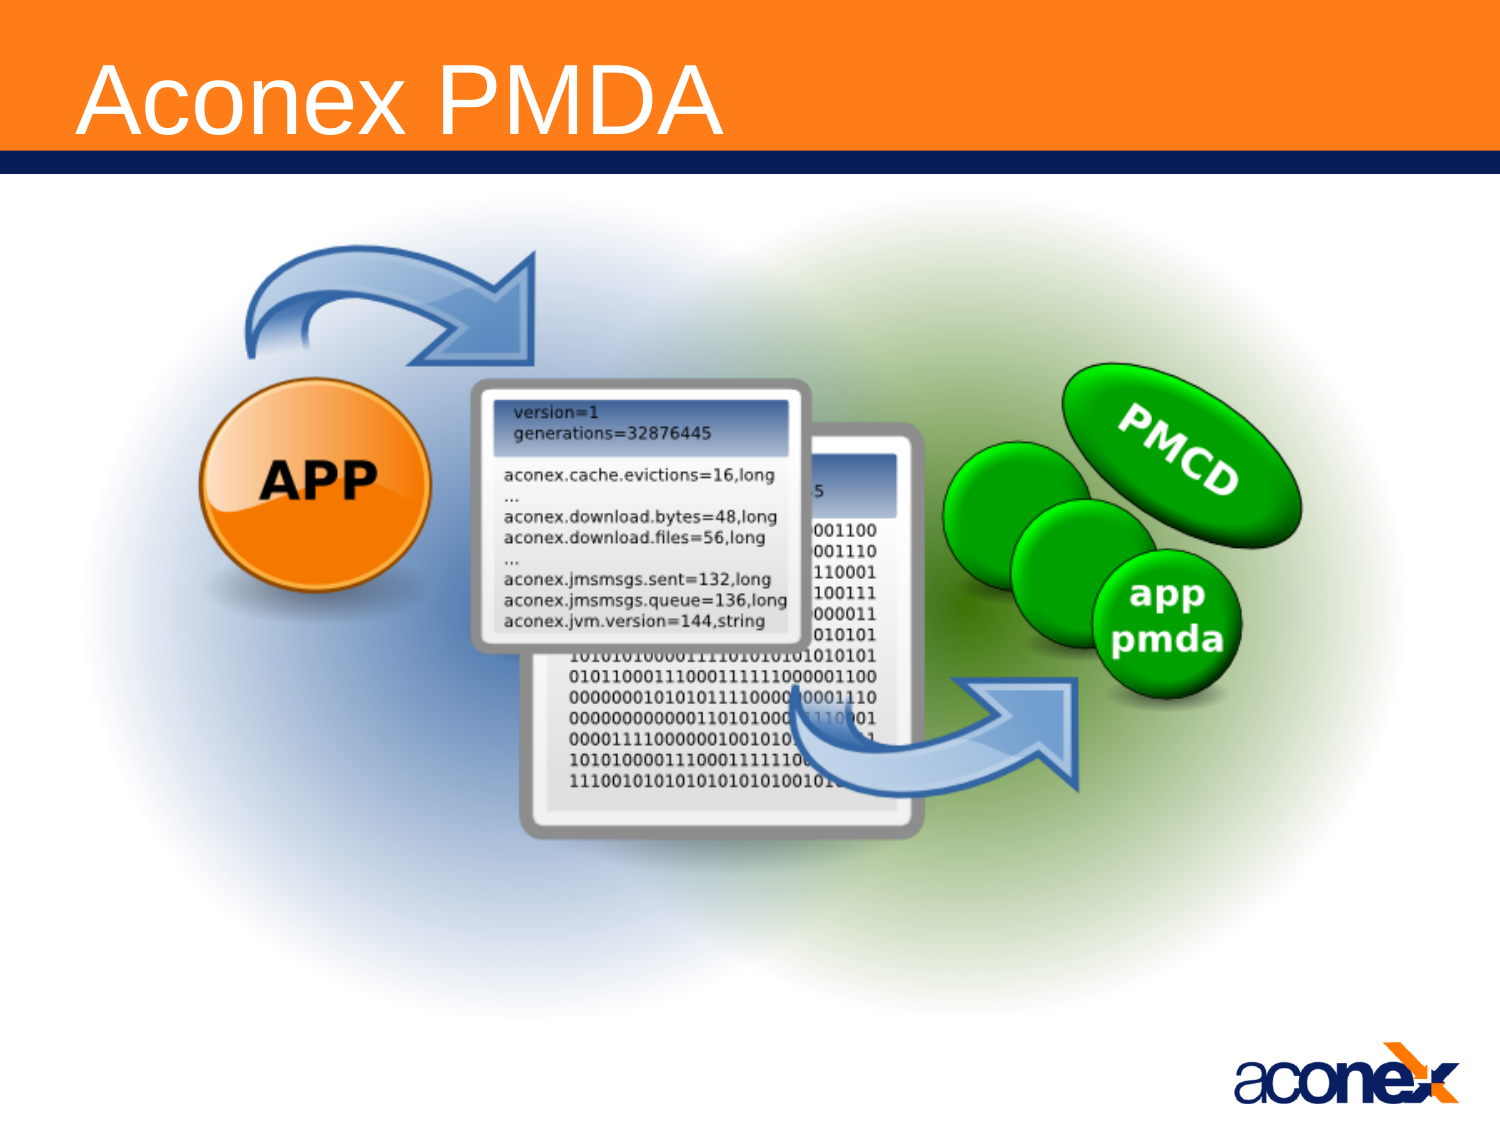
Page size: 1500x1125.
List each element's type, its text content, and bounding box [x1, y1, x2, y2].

title Aconex PMDA [75, 23, 1426, 176]
picture [1234, 1042, 1460, 1104]
picture [79, 183, 1414, 1018]
